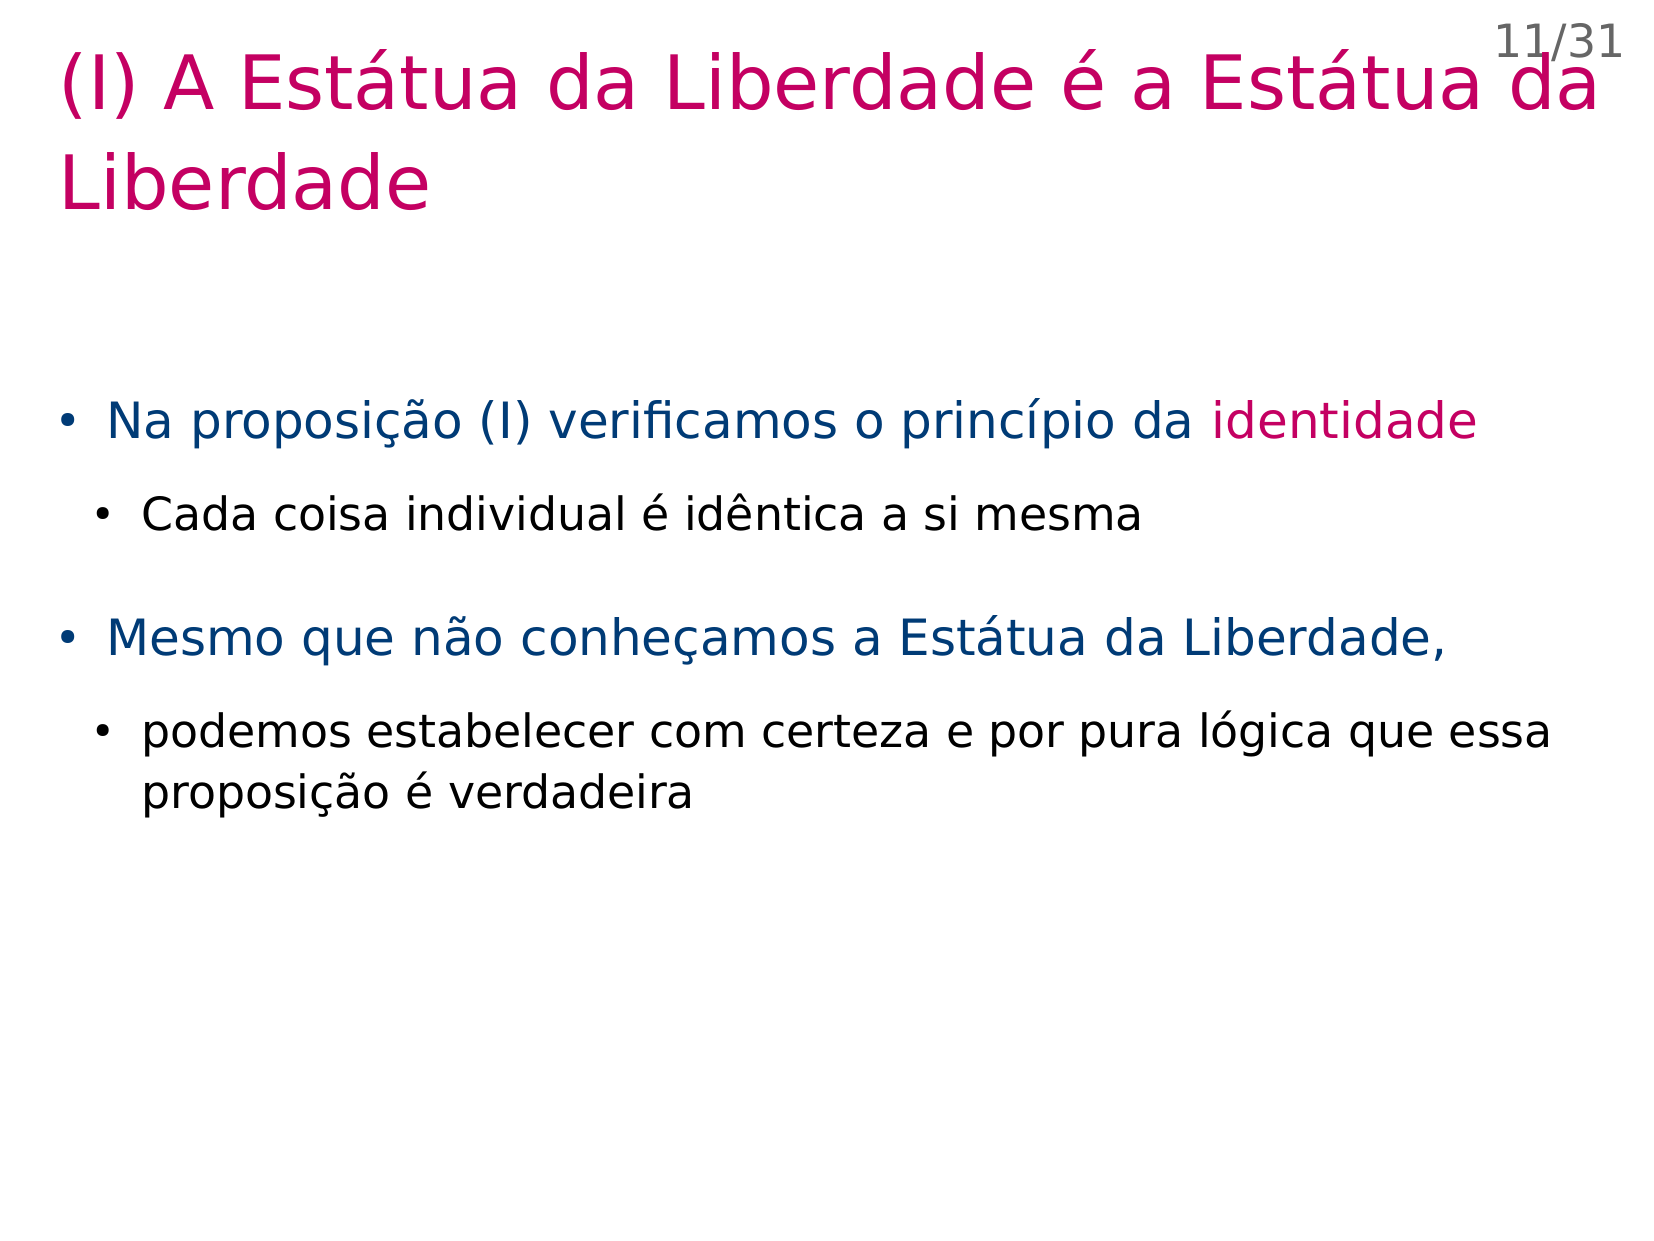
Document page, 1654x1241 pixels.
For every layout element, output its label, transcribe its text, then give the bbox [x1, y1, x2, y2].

list Na proposição (I) verificamos o princípio da identidade Cada coisa individual é idêntica a si mesma Mesmo que não conheçamos a Estátua da Liberdade, podemos estabelecer com certeza e por pura lógica que essa proposição é verdadeira [59, 383, 1625, 1211]
title (I) A Estátua da Liberdade é a Estátua da Liberdade [59, 0, 1625, 266]
